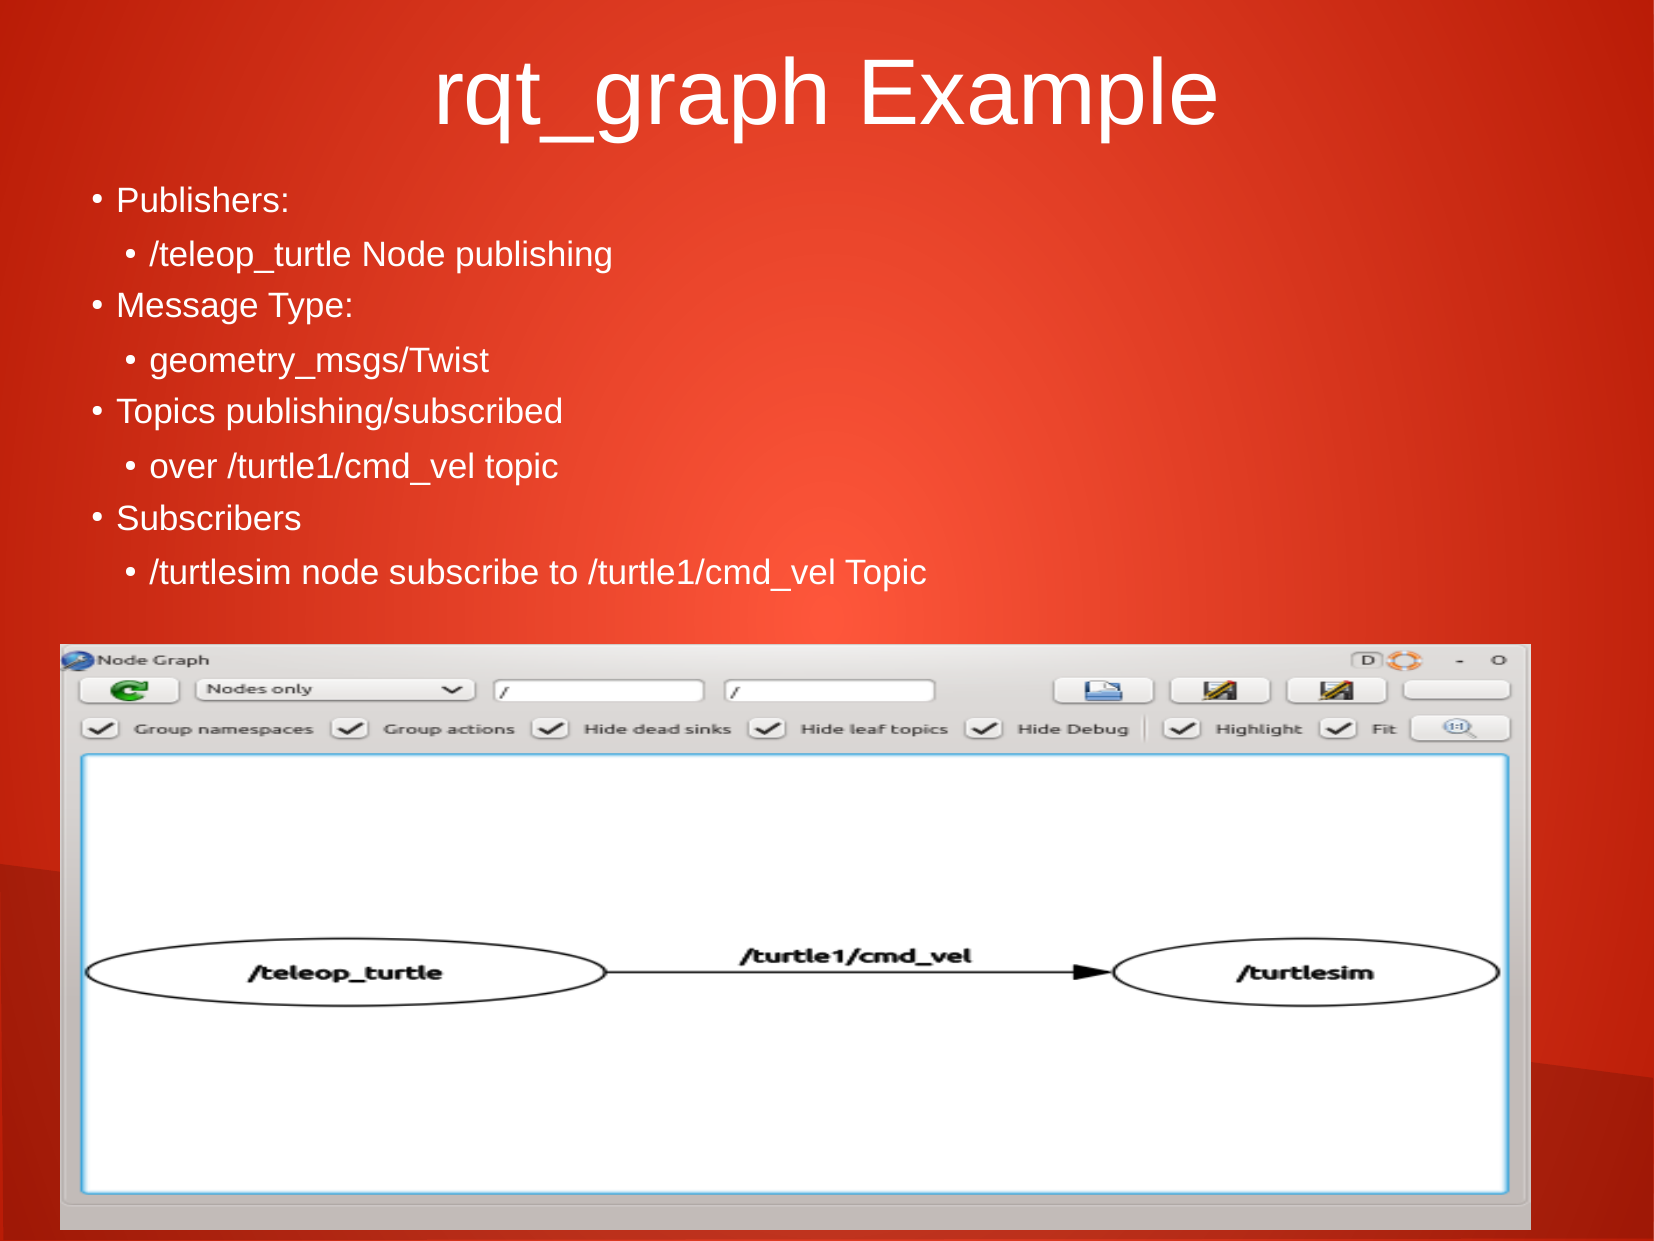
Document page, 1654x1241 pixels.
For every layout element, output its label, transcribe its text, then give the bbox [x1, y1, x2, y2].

list Publishers: /teleop_turtle Node publishing Message Type: geometry_msgs/Twist Topics publishing/subscribed over /turtle1/cmd_vel topic Subscribers /turtlesim node subscribe to /turtle1/cmd_vel Topic [82, 180, 1571, 600]
picture [60, 644, 1531, 1231]
title rqt_graph Example [82, 40, 1571, 145]
